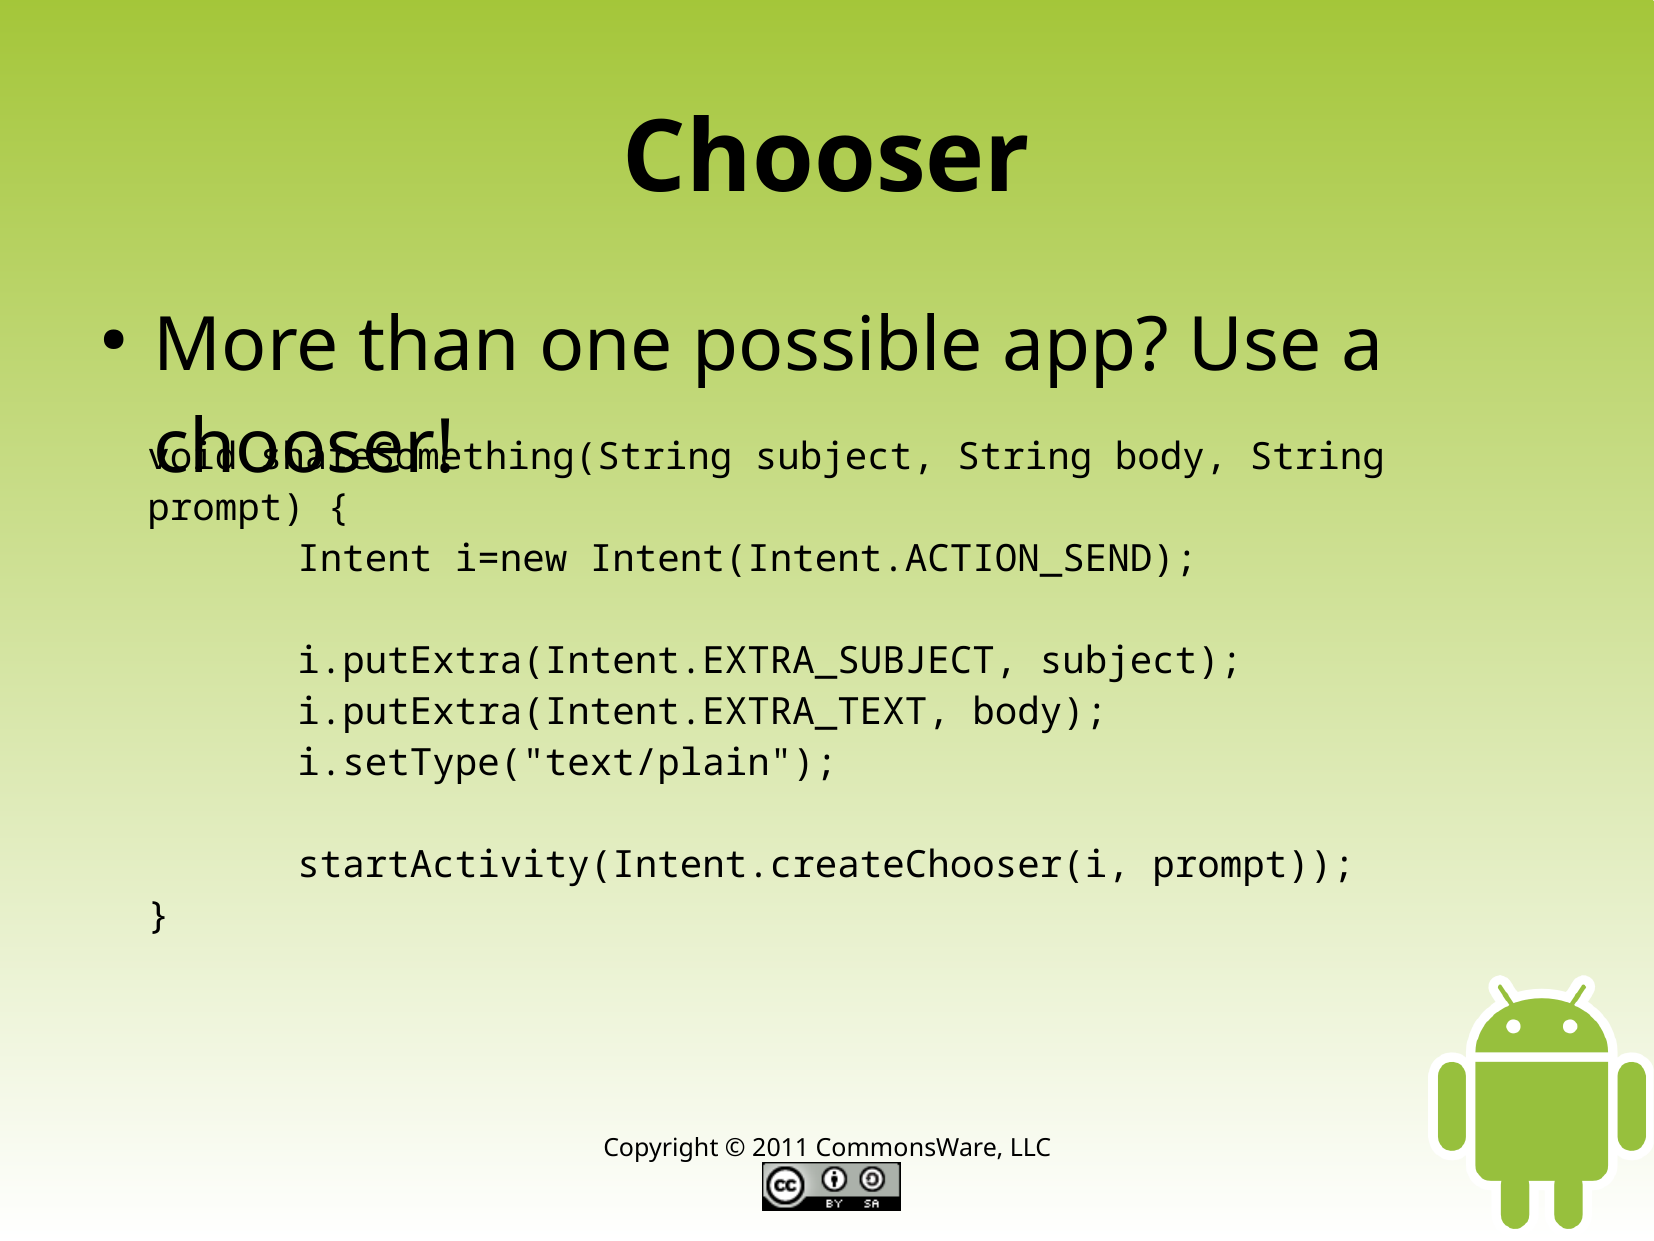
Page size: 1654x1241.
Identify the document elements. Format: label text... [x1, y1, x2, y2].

title Chooser [82, 49, 1571, 257]
picture [762, 1162, 901, 1211]
picture [1428, 975, 1654, 1238]
text_box void shareSomething(String subject, String body, String prompt) { Intent i=new Intent(Intent.ACTION_SEND); i.putExtra(Intent.EXTRA_SUBJECT, subject); i.putExtra(Intent.EXTRA_TEXT, body); i.setType("text/plain"); startActivity(Intent.createChooser(i, prompt)); } [132, 422, 1520, 833]
list More than one possible app? Use a chooser! [82, 290, 1571, 1109]
